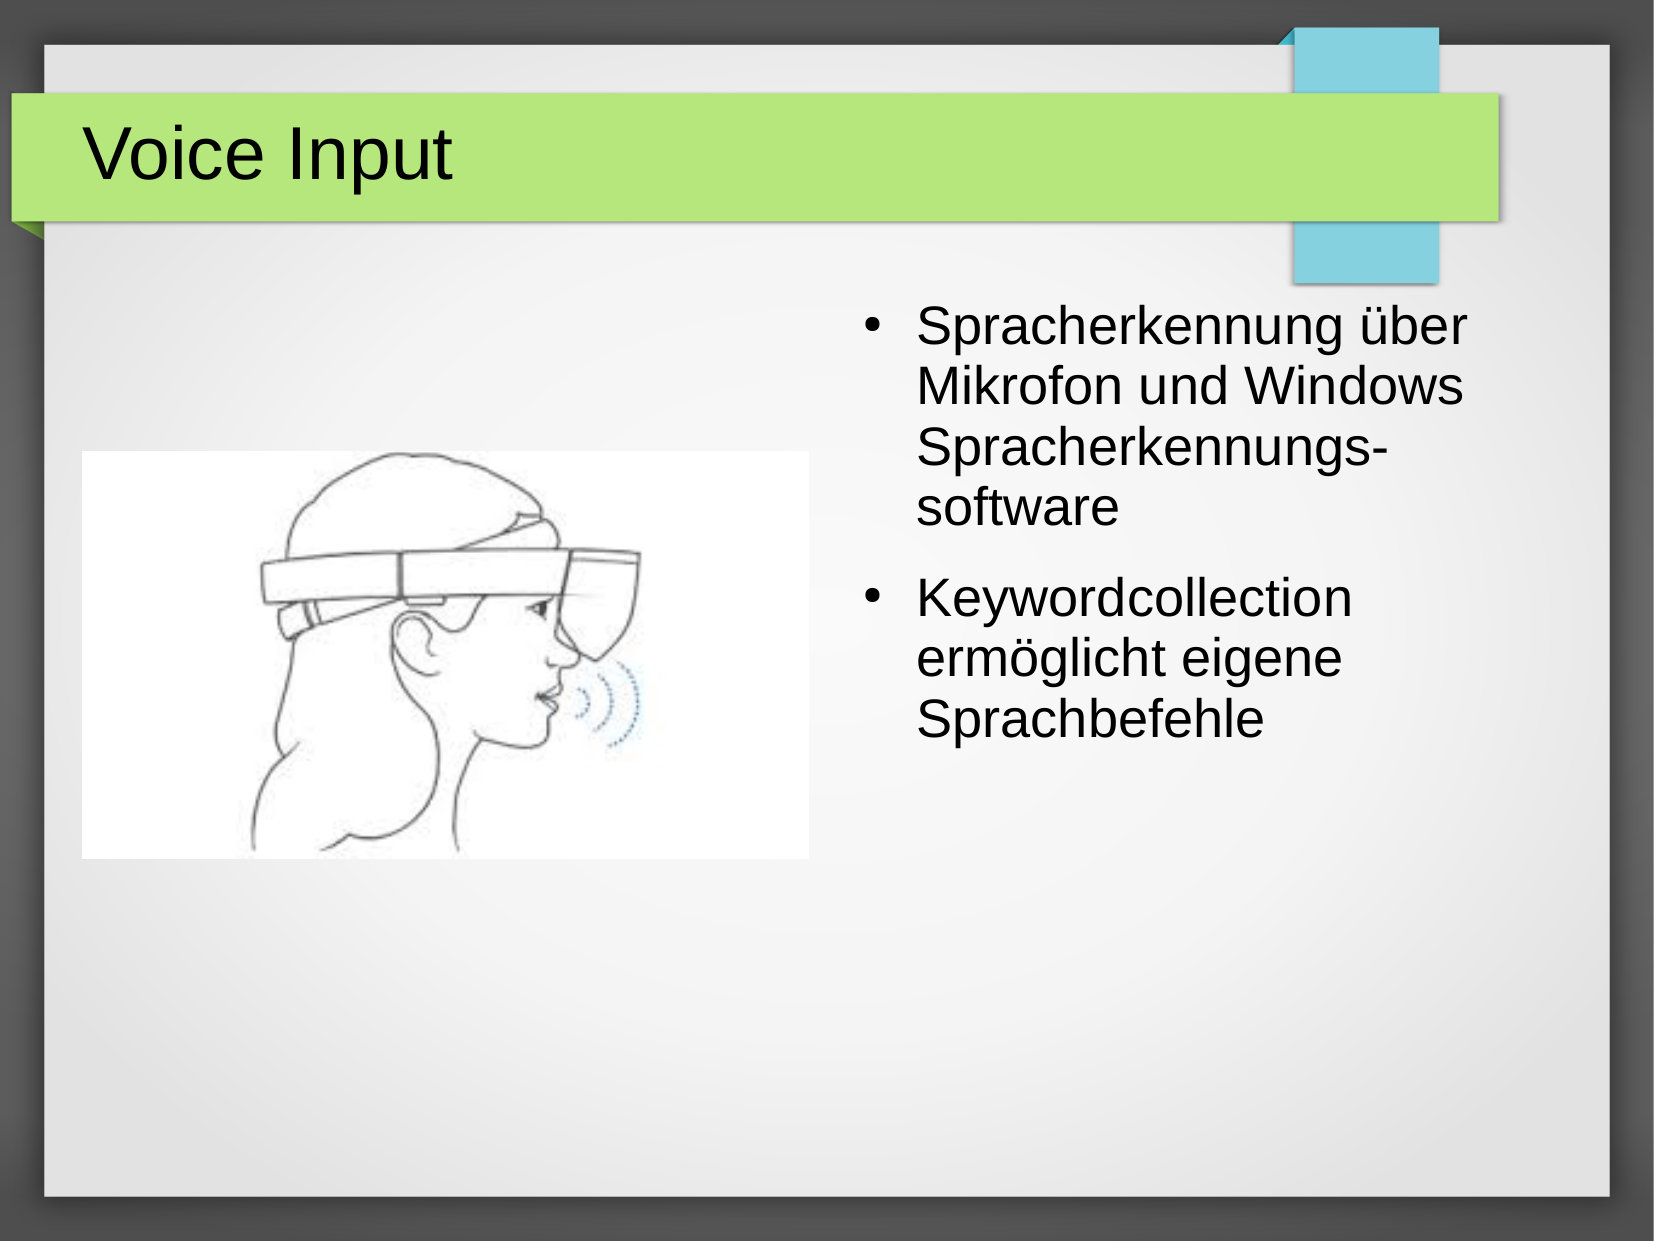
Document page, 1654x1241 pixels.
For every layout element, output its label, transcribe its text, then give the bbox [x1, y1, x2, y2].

picture [0, 0, 1654, 1241]
title Voice Input [82, 94, 1264, 213]
list Spracherkennung über Mikrofon und Windows Spracherkennungs-software Keywordcollection ermöglicht eigene Sprachbefehle [845, 295, 1572, 1015]
